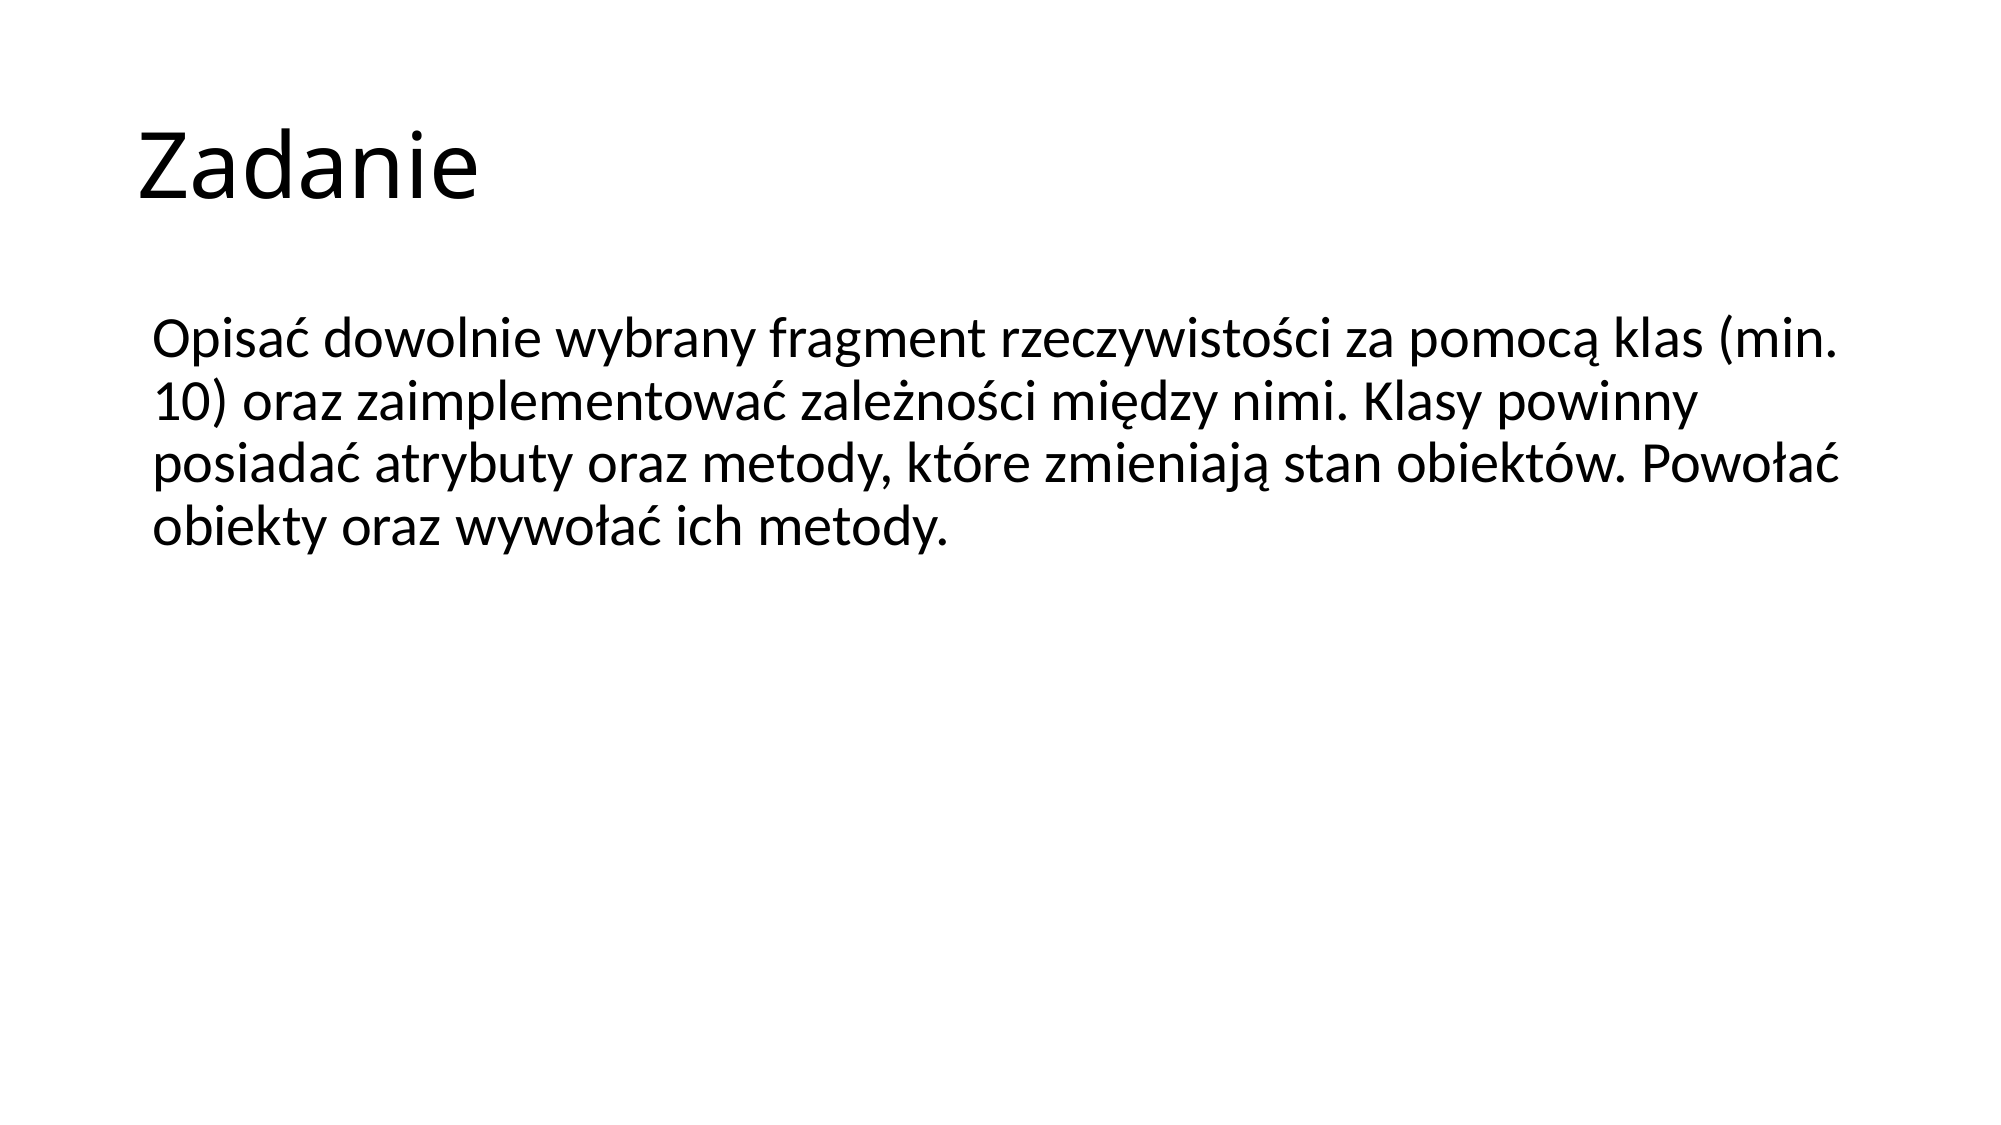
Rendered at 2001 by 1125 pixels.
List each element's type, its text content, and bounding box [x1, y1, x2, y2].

title Zadanie [122, 59, 1848, 278]
list Opisać dowolnie wybrany fragment rzeczywistości za pomocą klas (min. 10) oraz zaimplementować zależności między nimi. Klasy powinny posiadać atrybuty oraz metody, które zmieniają stan obiektów. Powołać obiekty oraz wywołać ich metody. [137, 299, 1863, 1014]
